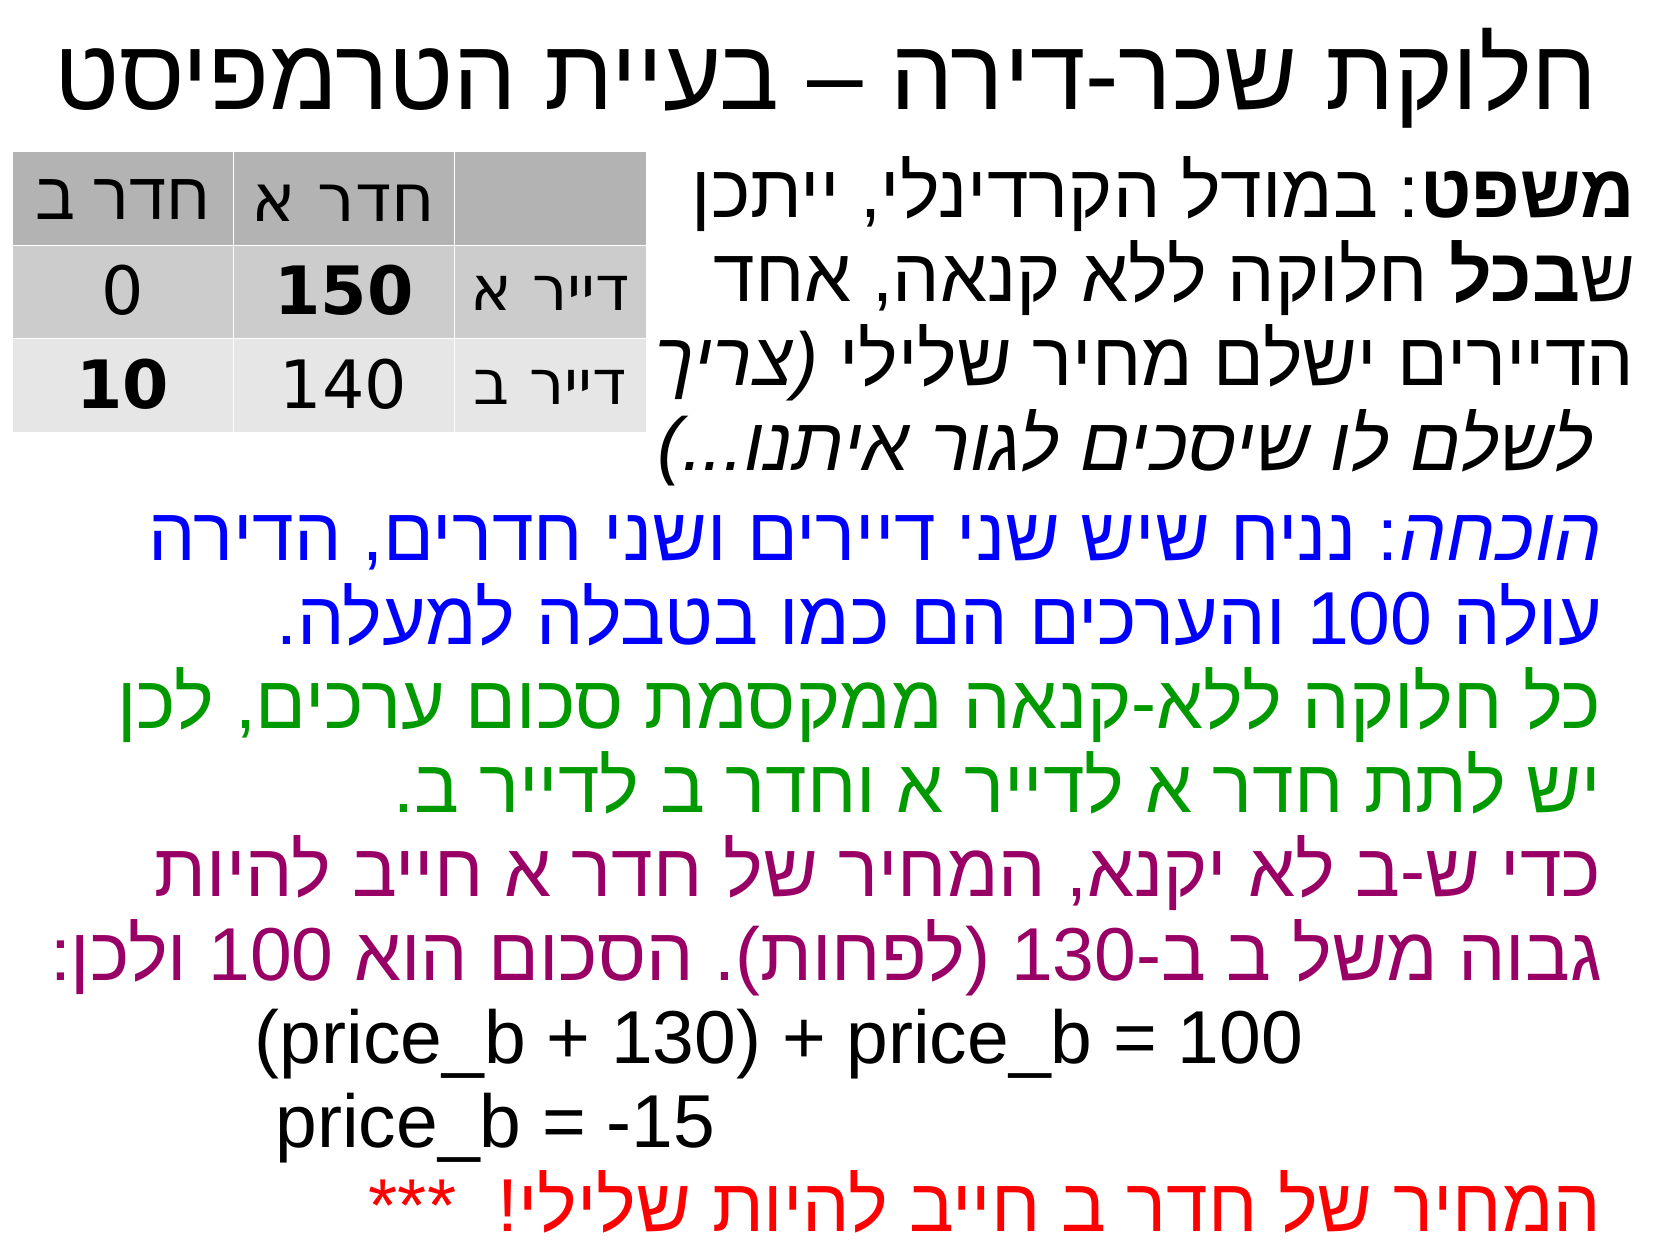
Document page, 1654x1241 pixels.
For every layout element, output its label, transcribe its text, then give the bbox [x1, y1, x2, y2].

table_header חדר ב [13, 152, 233, 245]
table_cell 0 [13, 246, 233, 338]
table_cell 150 [234, 246, 454, 338]
title חלוקת שכר-דירה – בעיית הטרמפיסט [0, 0, 1654, 151]
table_cell דייר ב [455, 339, 646, 432]
table_cell 10 [13, 339, 233, 432]
table_header חדר א [234, 152, 454, 245]
text_box הוכחה: נניח שיש שני דיירים ושני חדרים, הדירה עולה 100 והערכים הם כמו בטבלה למעלה. כל חלוקה ללא-קנאה ממקסמת סכום ערכים, לכן יש לתת חדר א לדייר א וחדר ב לדייר ב. כדי ש-ב לא יקנא, המחיר של חדר א חייב להיות גבוה משל ב ב-130 (לפחות). הסכום הוא 100 ולכן: (price_b + 130) + price_b = 100 price_b = -15 המחיר של חדר ב חייב להיות שלילי! *** [11, 484, 1617, 1241]
table_cell דייר א [455, 246, 646, 338]
table_cell 140 [234, 339, 454, 432]
table_header [455, 152, 646, 245]
list משפט: במודל הקרדינלי, ייתכן שבכל חלוקה ללא קנאה, אחד הדיירים ישלם מחיר שלילי (צריך לשלם לו שיסכים לגור איתנו...) [645, 150, 1636, 511]
